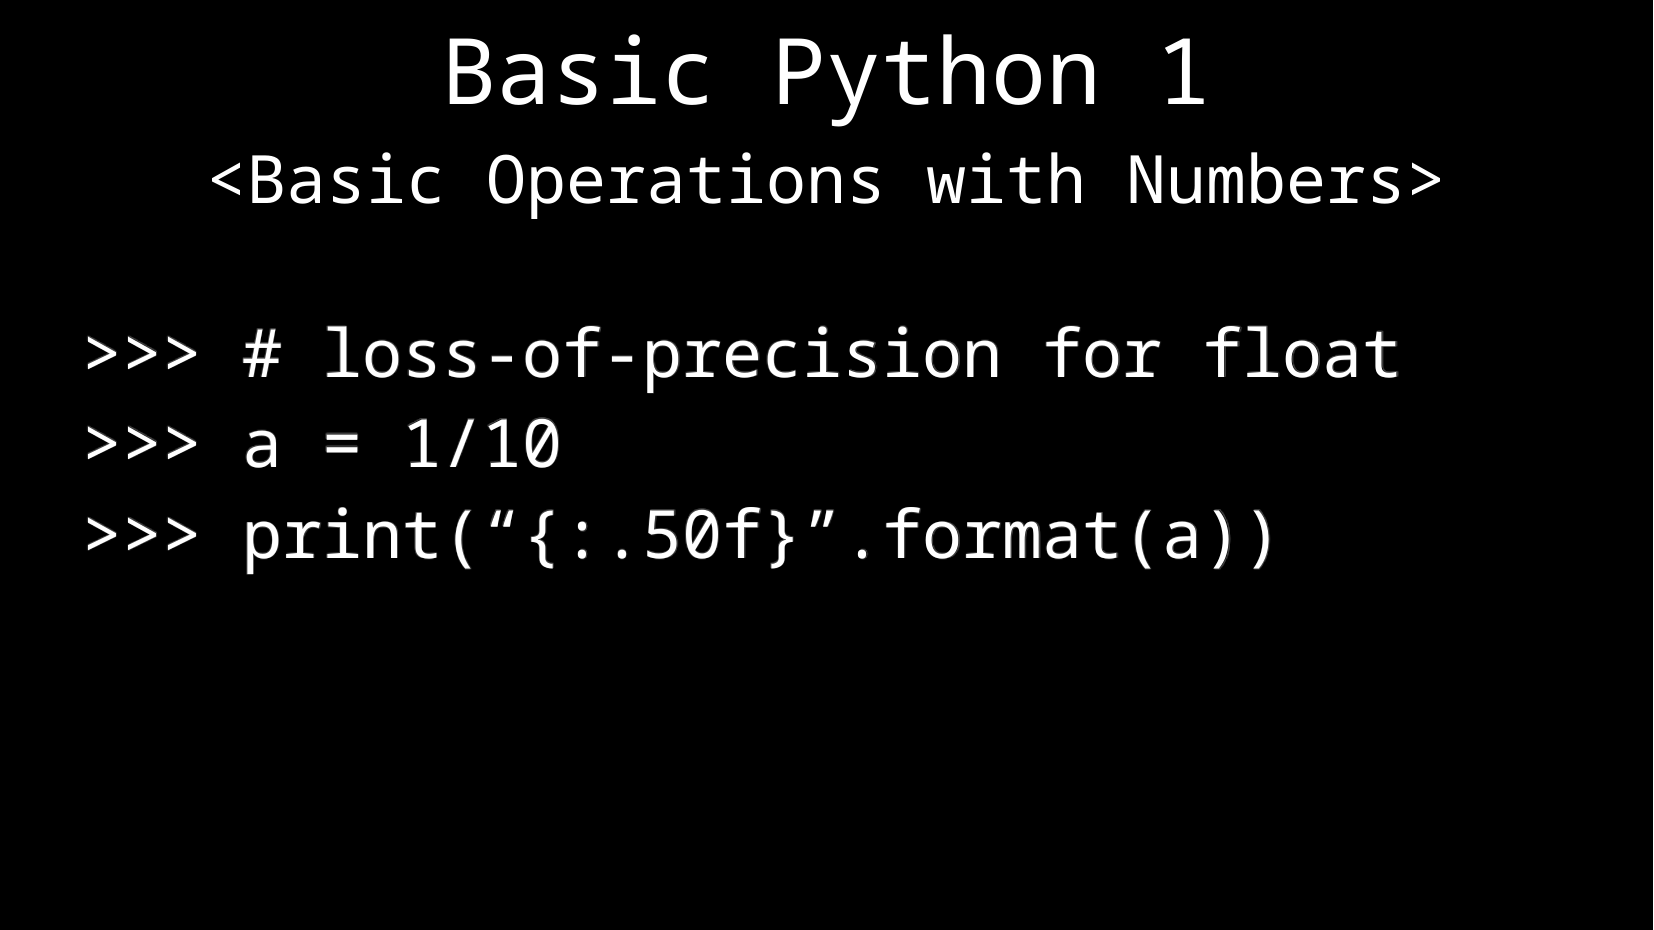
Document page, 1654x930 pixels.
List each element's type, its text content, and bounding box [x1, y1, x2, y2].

title Basic Python 1 <Basic Operations with Numbers> [82, 35, 1571, 194]
subtitle >>> # loss-of-precision for float >>> a = 1/10 >>> print(“{:.50f}”.format(a)) [82, 217, 1571, 757]
